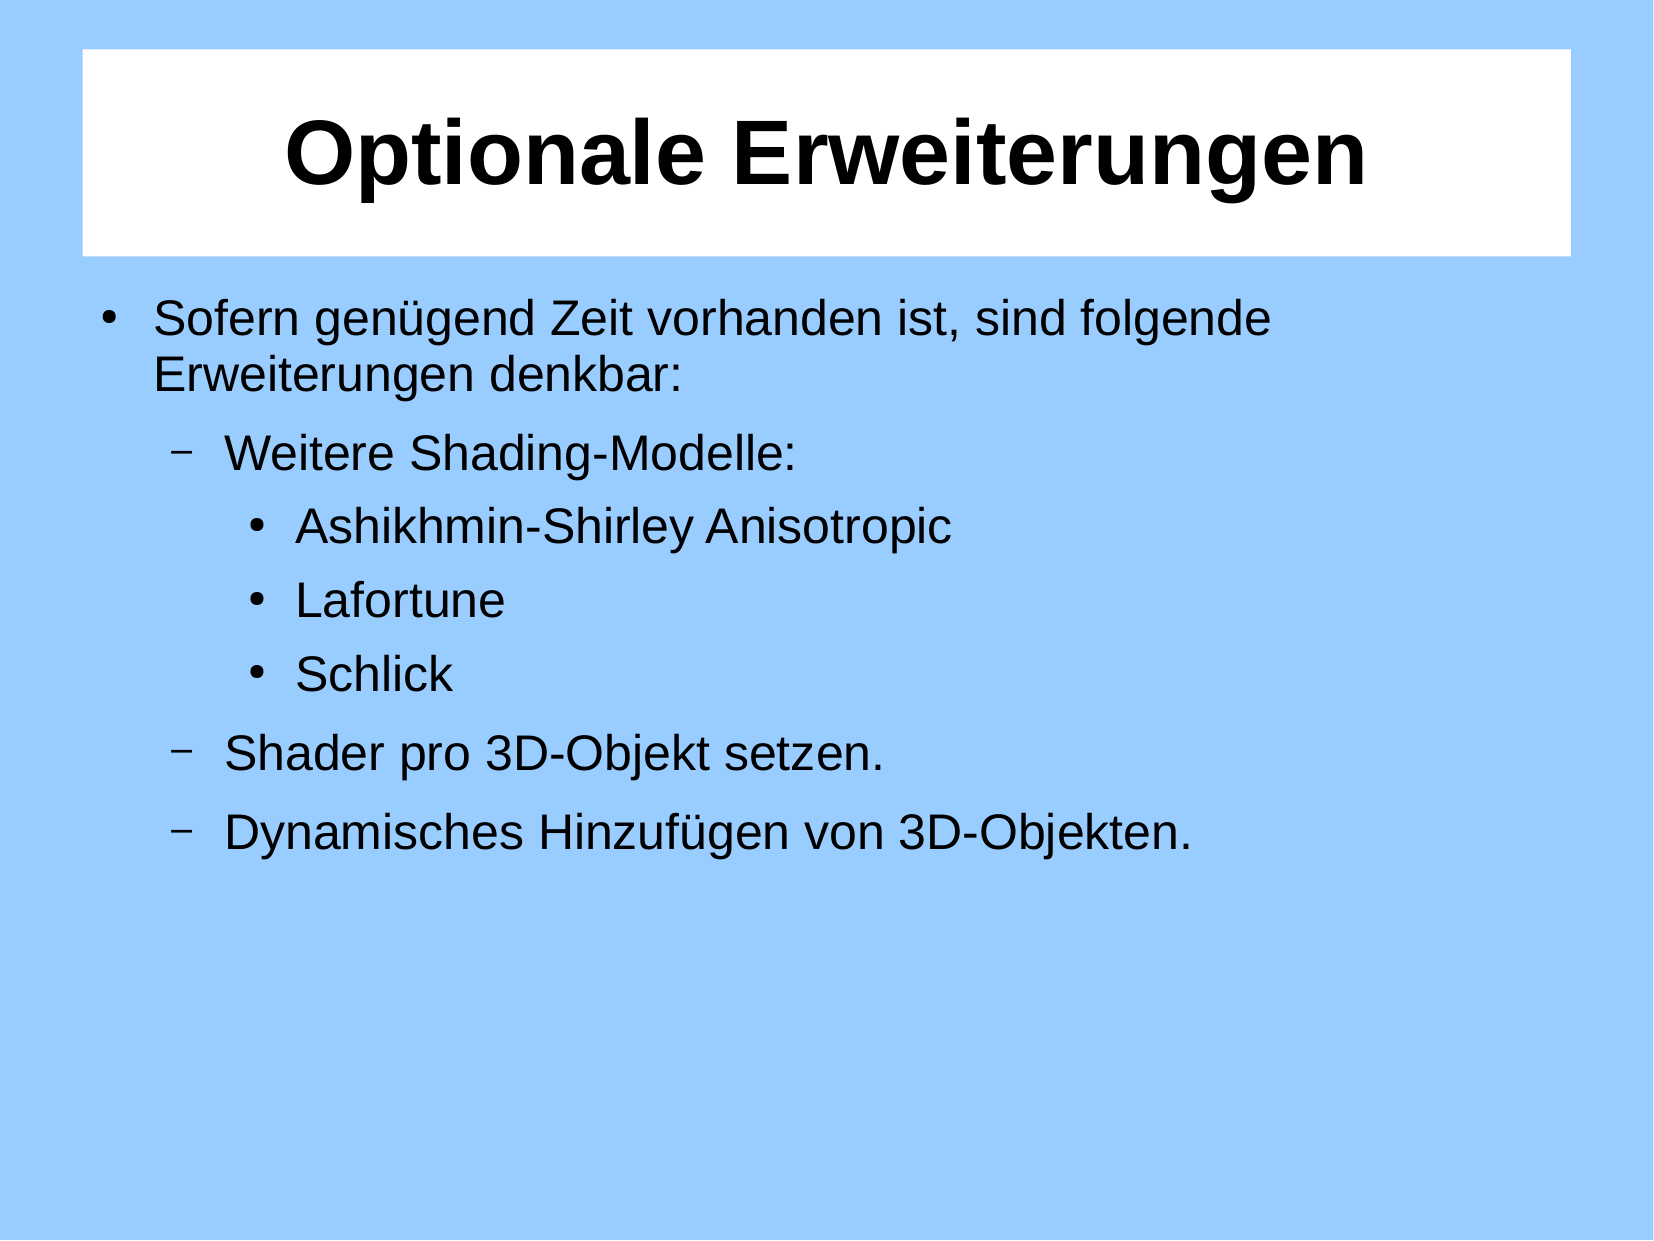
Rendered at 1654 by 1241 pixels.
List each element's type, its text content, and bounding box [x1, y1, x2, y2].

title Optionale Erweiterungen [82, 49, 1571, 257]
list Sofern genügend Zeit vorhanden ist, sind folgende Erweiterungen denkbar: Weitere Shading-Modelle: Ashikhmin-Shirley Anisotropic Lafortune Schlick Shader pro 3D-Objekt setzen. Dynamisches Hinzufügen von 3D-Objekten. [82, 290, 1571, 1170]
